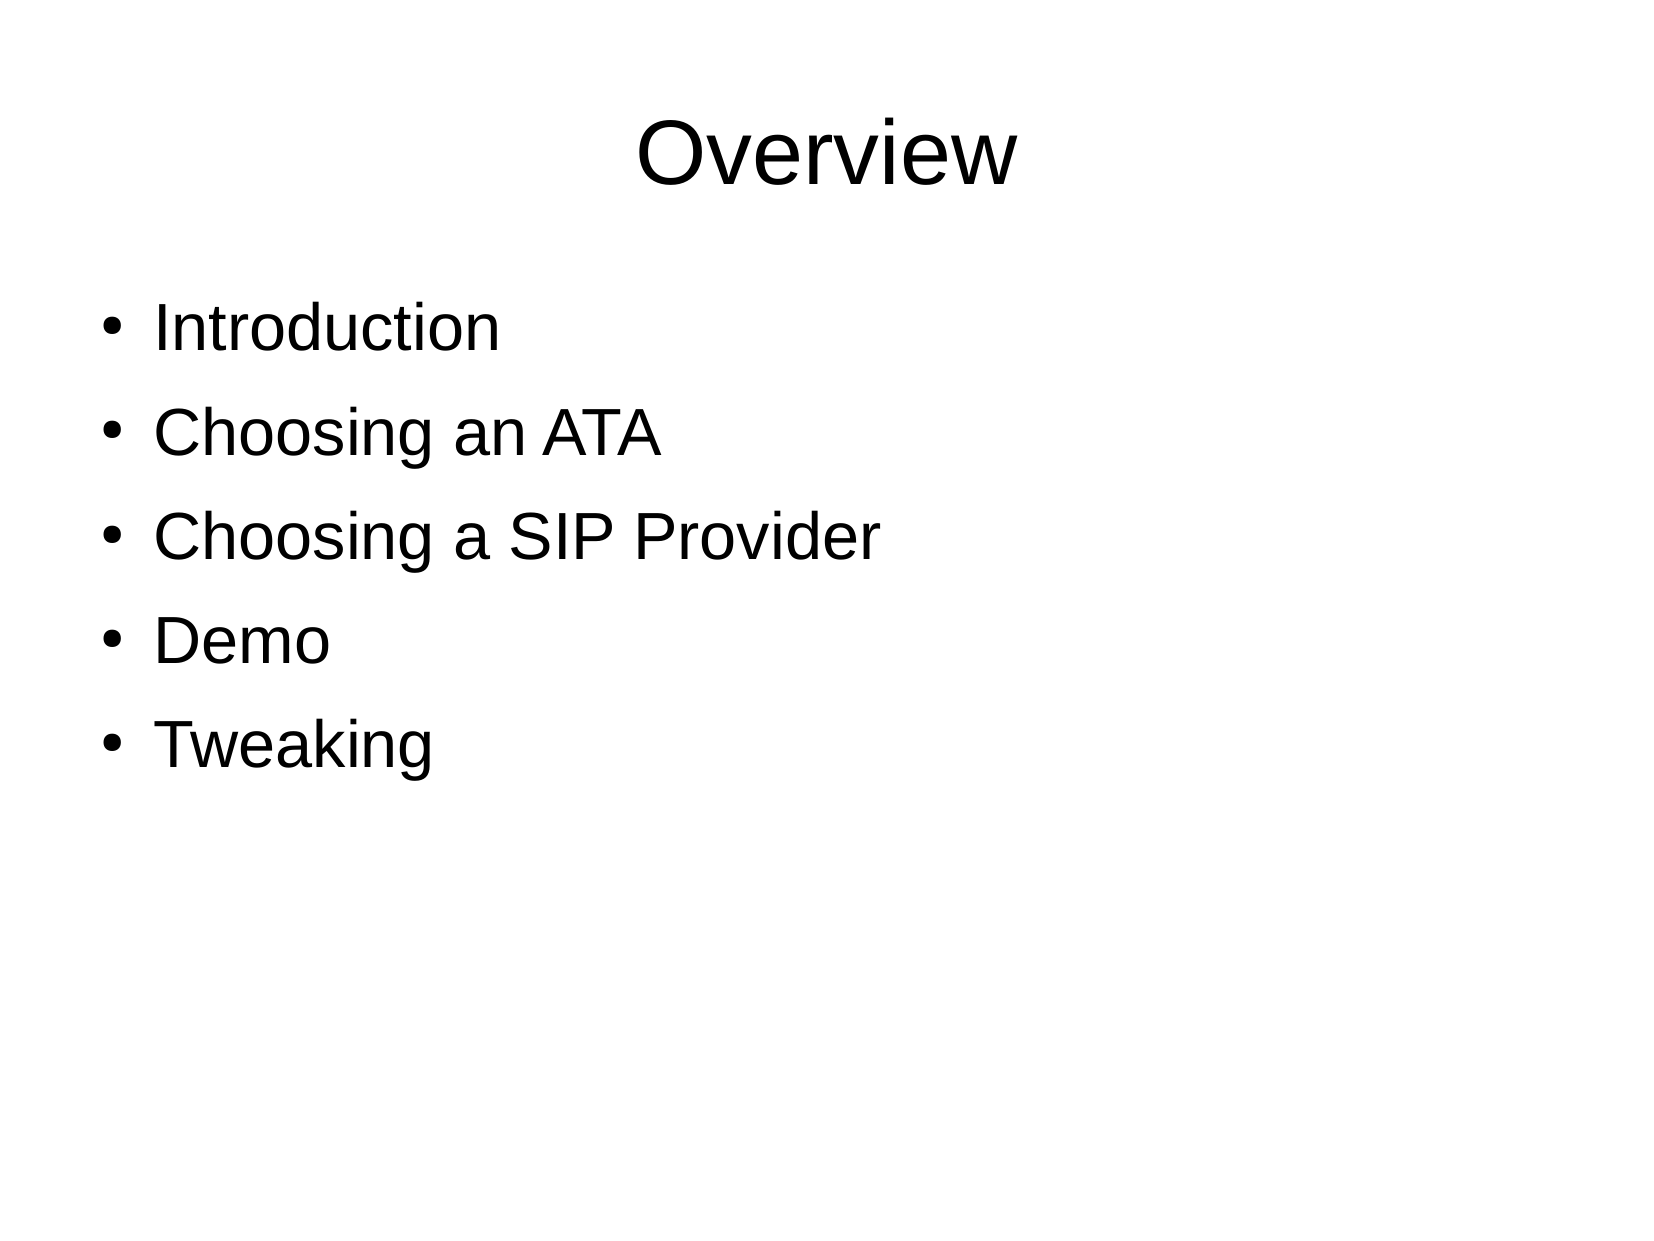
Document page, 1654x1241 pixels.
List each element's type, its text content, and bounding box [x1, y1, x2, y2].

list Introduction Choosing an ATA Choosing a SIP Provider Demo Tweaking [82, 290, 1571, 1109]
title Overview [82, 49, 1571, 257]
